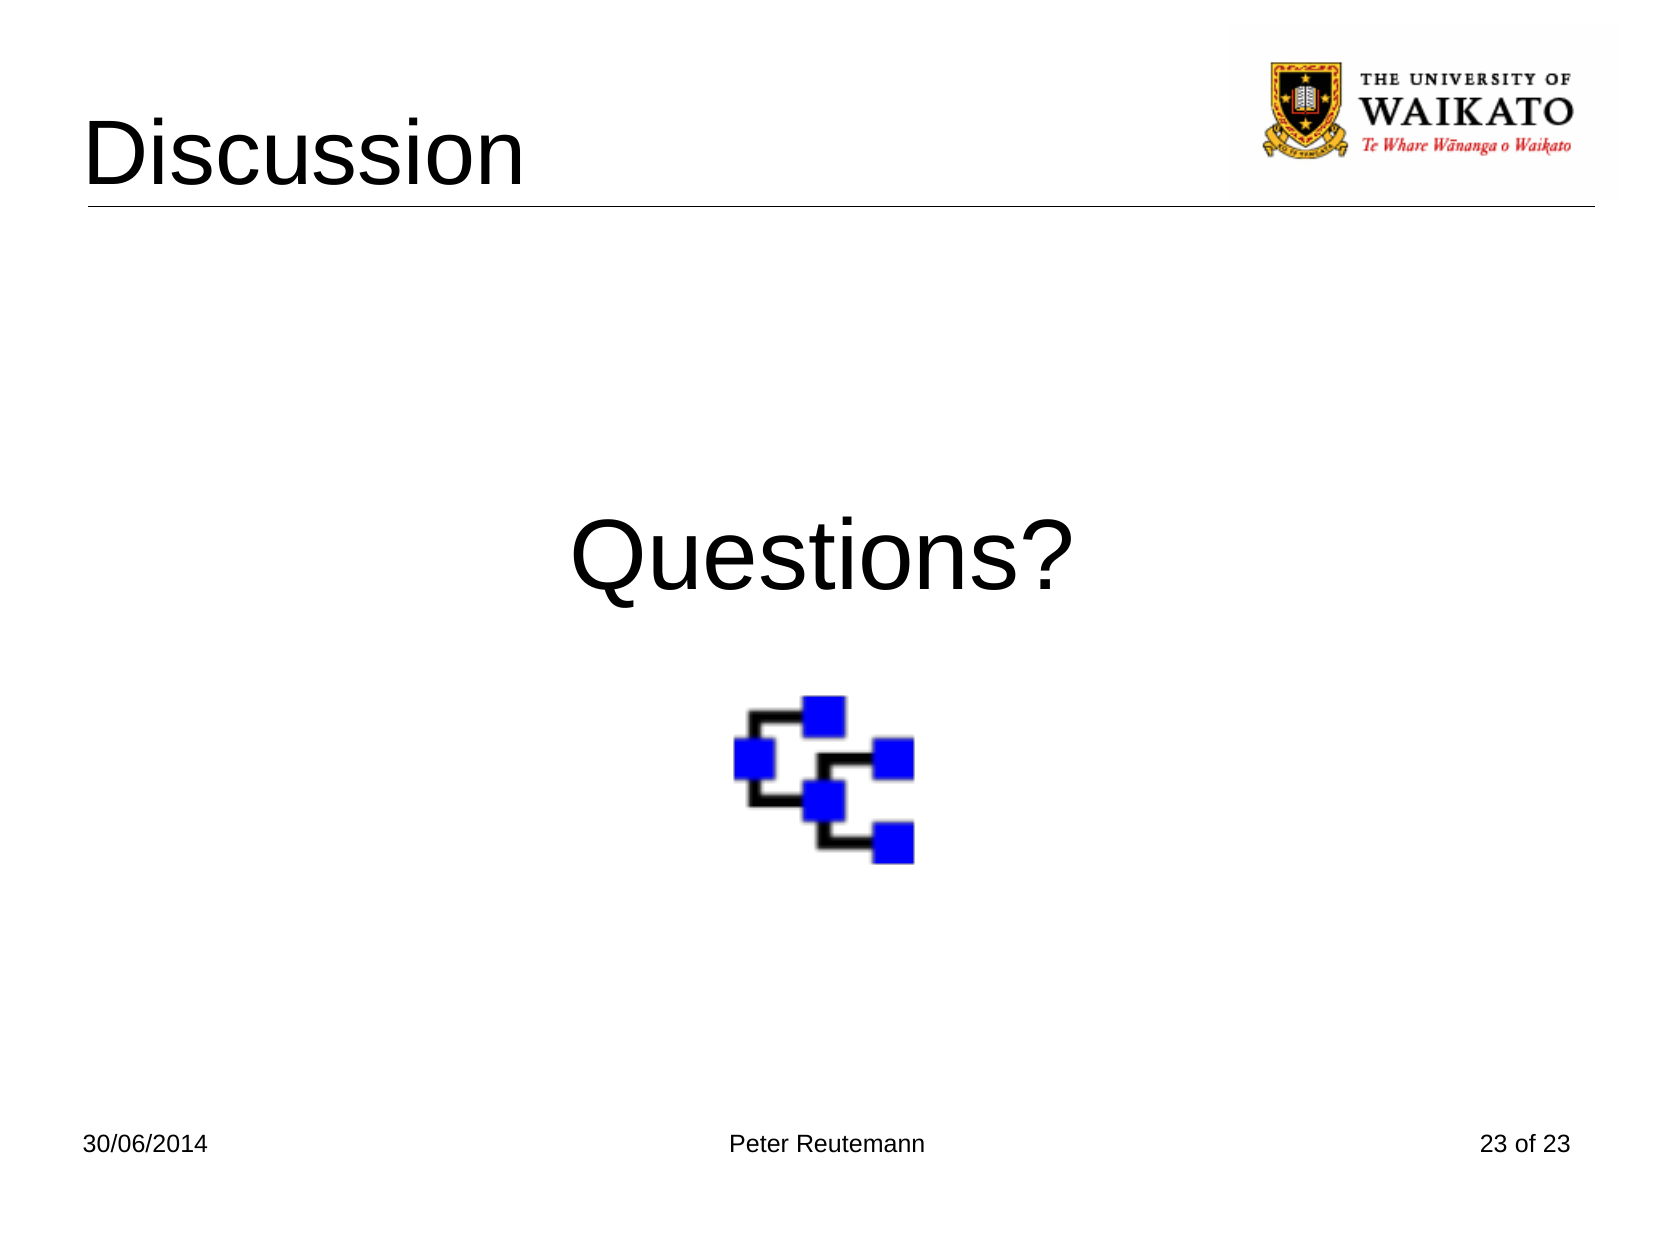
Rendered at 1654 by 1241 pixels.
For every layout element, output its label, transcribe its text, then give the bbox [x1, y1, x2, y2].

title Discussion [82, 49, 1571, 257]
list Questions? [82, 290, 1571, 1010]
picture [708, 670, 936, 886]
picture [1228, 24, 1619, 201]
